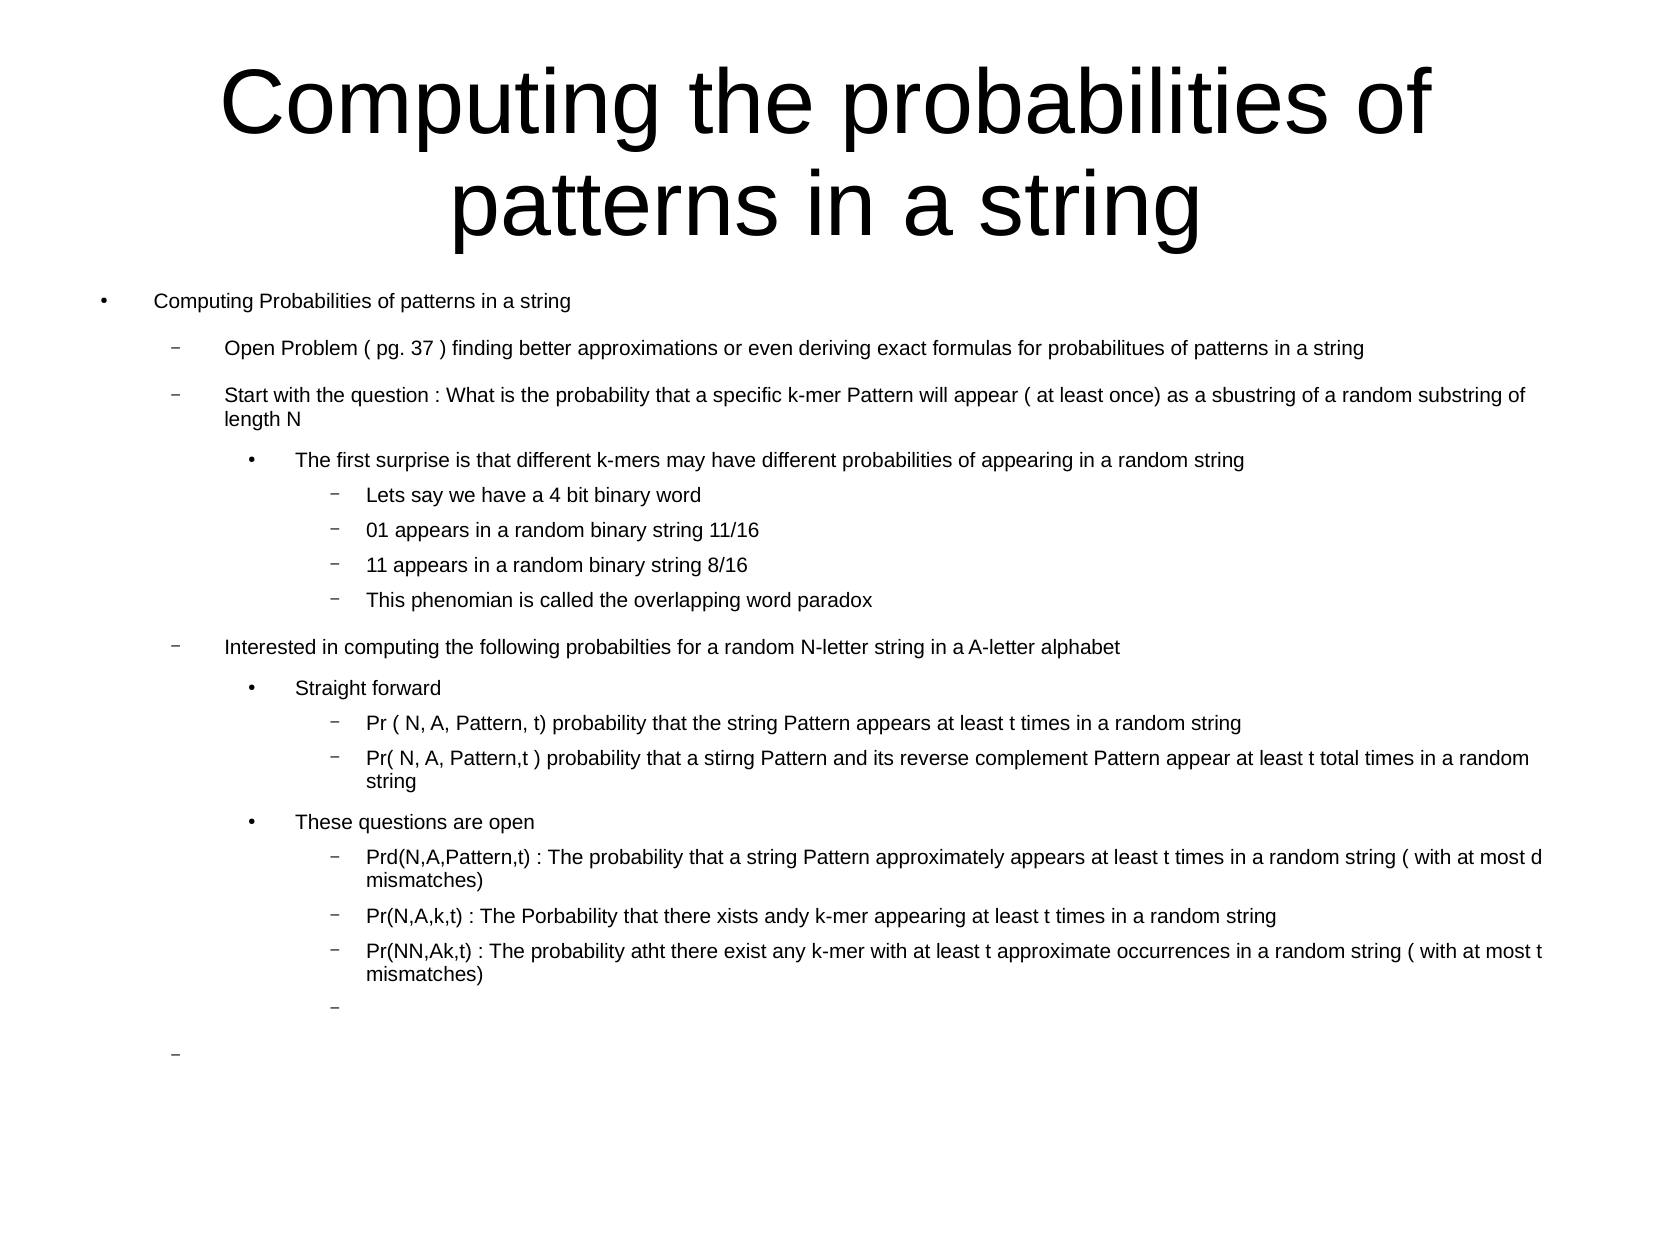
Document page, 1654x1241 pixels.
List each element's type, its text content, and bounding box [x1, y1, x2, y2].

list Computing Probabilities of patterns in a string Open Problem ( pg. 37 ) finding better approximations or even deriving exact formulas for probabilitues of patterns in a string Start with the question : What is the probability that a specific k-mer Pattern will appear ( at least once) as a sbustring of a random substring of length N The first surprise is that different k-mers may have different probabilities of appearing in a random string Lets say we have a 4 bit binary word 01 appears in a random binary string 11/16 11 appears in a random binary string 8/16 This phenomian is called the overlapping word paradox Interested in computing the following probabilties for a random N-letter string in a A-letter alphabet Straight forward Pr ( N, A, Pattern, t) probability that the string Pattern appears at least t times in a random string Pr( N, A, Pattern,t ) probability that a stirng Pattern and its reverse complement Pattern appear at least t total times in a random string These questions are open Prd(N,A,Pattern,t) : The probability that a string Pattern approximately appears at least t times in a random string ( with at most d mismatches) Pr(N,A,k,t) : The Porbability that there xists andy k-mer appearing at least t times in a random string Pr(NN,Ak,t) : The probability atht there exist any k-mer with at least t approximate occurrences in a random string ( with at most t mismatches) [82, 290, 1571, 1217]
title Computing the probabilities of patterns in a string [82, 49, 1571, 257]
